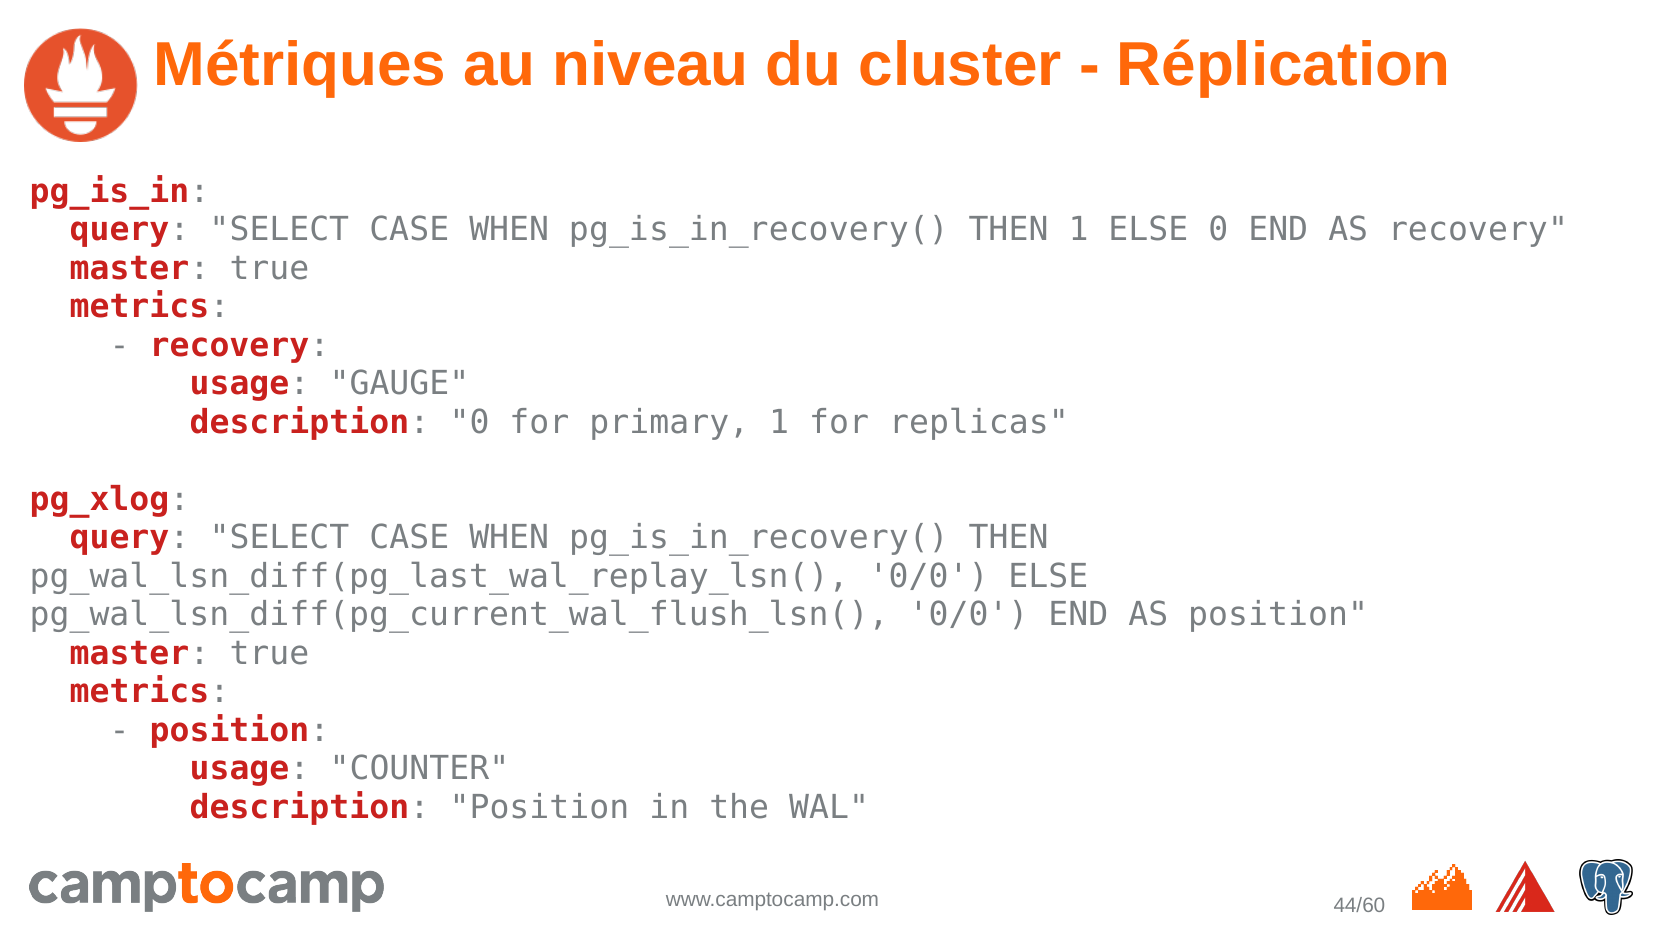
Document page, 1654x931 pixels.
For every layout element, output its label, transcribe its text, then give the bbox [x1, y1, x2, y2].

title Métriques au niveau du cluster - Réplication [153, 29, 1625, 156]
picture [1495, 856, 1556, 917]
picture [29, 863, 384, 912]
picture [24, 28, 139, 142]
list pg_is_in: query: "SELECT CASE WHEN pg_is_in_recovery() THEN 1 ELSE 0 END AS recovery" master: true metrics: - recovery: usage: "GAUGE" description: "0 for primary, 1 for replicas" pg_xlog: query: "SELECT CASE WHEN pg_is_in_recovery() THEN pg_wal_lsn_diff(pg_last_wal_replay_lsn(), '0/0') ELSE pg_wal_lsn_diff(pg_current_wal_flush_lsn(), '0/0') END AS position" master: true metrics: - position: usage: "COUNTER" description: "Position in the WAL" [29, 171, 1625, 827]
picture [1579, 859, 1633, 915]
picture [1412, 864, 1472, 910]
